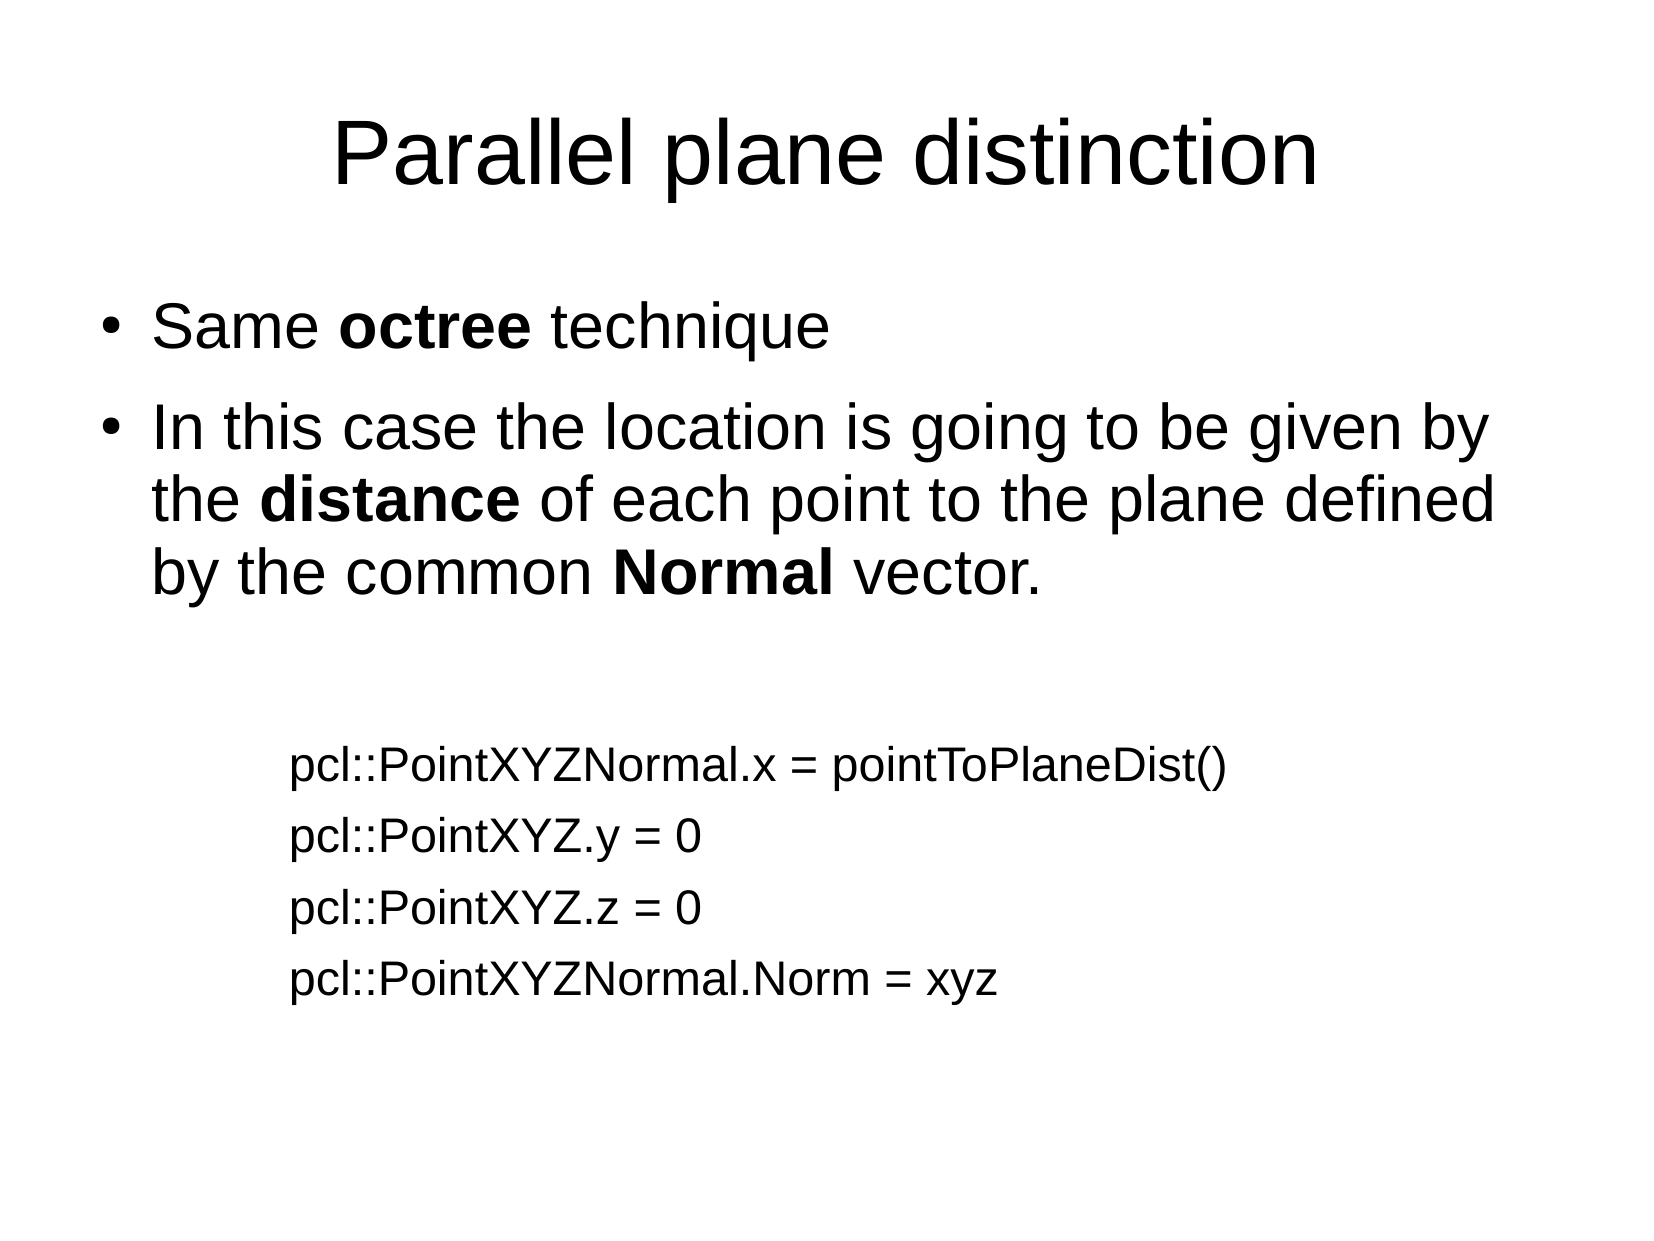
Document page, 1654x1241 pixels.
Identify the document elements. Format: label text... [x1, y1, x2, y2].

title Parallel plane distinction [82, 49, 1571, 257]
list Same octree technique In this case the location is going to be given by the distance of each point to the plane defined by the common Normal vector. pcl::PointXYZNormal.x = pointToPlaneDist() pcl::PointXYZ.y = 0 pcl::PointXYZ.z = 0 pcl::PointXYZNormal.Norm = xyz [82, 290, 1571, 1010]
